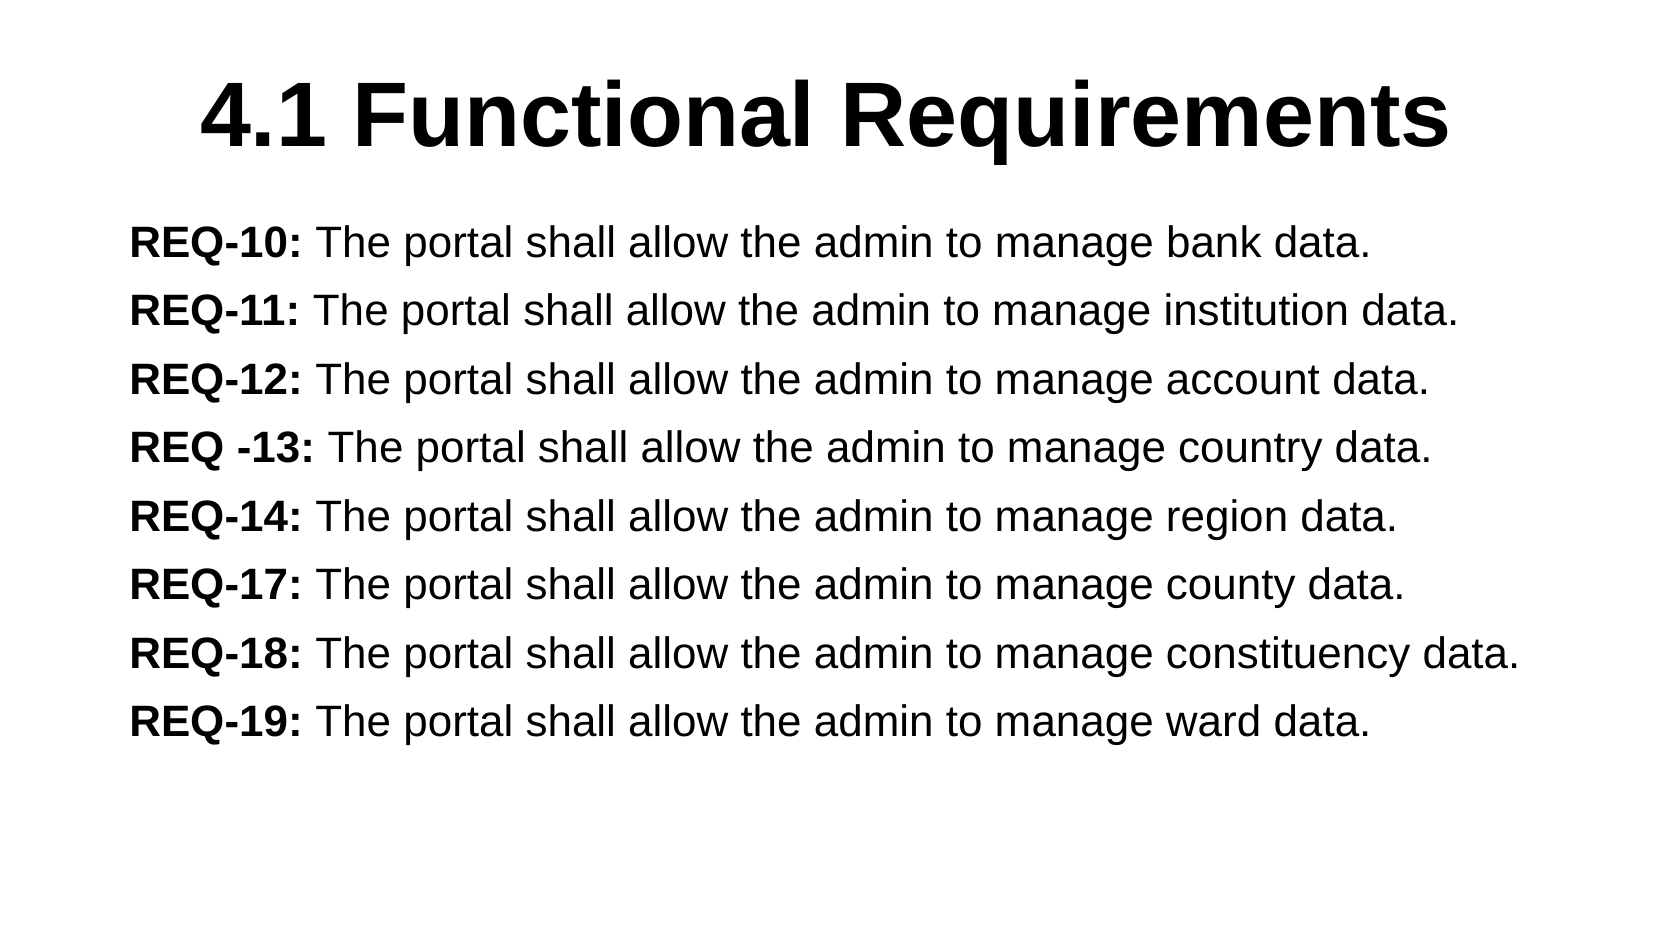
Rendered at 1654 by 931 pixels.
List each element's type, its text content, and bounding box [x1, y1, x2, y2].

list REQ-10: The portal shall allow the admin to manage bank data. REQ-11: The portal shall allow the admin to manage institution data. REQ-12: The portal shall allow the admin to manage account data. REQ -13: The portal shall allow the admin to manage country data. REQ-14: The portal shall allow the admin to manage region data. REQ-17: The portal shall allow the admin to manage county data. REQ-18: The portal shall allow the admin to manage constituency data. REQ-19: The portal shall allow the admin to manage ward data. [82, 217, 1571, 758]
title 4.1 Functional Requirements [82, 37, 1571, 193]
